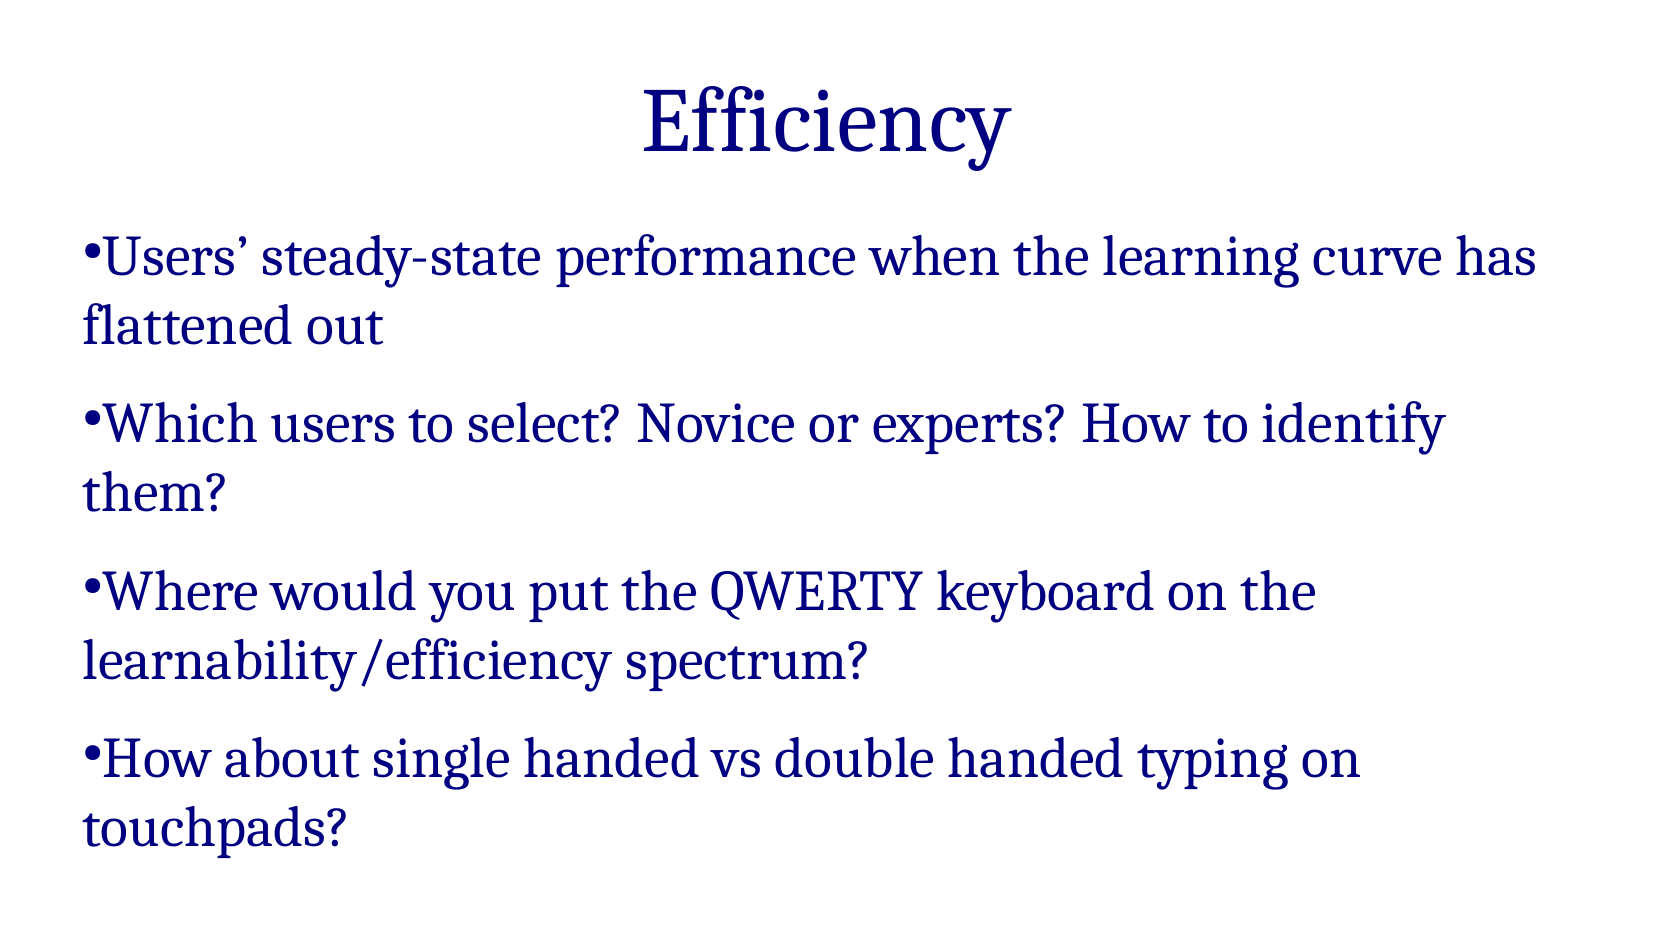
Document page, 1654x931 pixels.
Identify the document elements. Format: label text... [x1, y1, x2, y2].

title Efficiency [82, 7, 1571, 217]
list Users’ steady-state performance when the learning curve has flattened out Which users to select? Novice or experts? How to identify them? Where would you put the QWERTY keyboard on the learnability/efficiency spectrum? How about single handed vs double handed typing on touchpads? [82, 217, 1571, 863]
